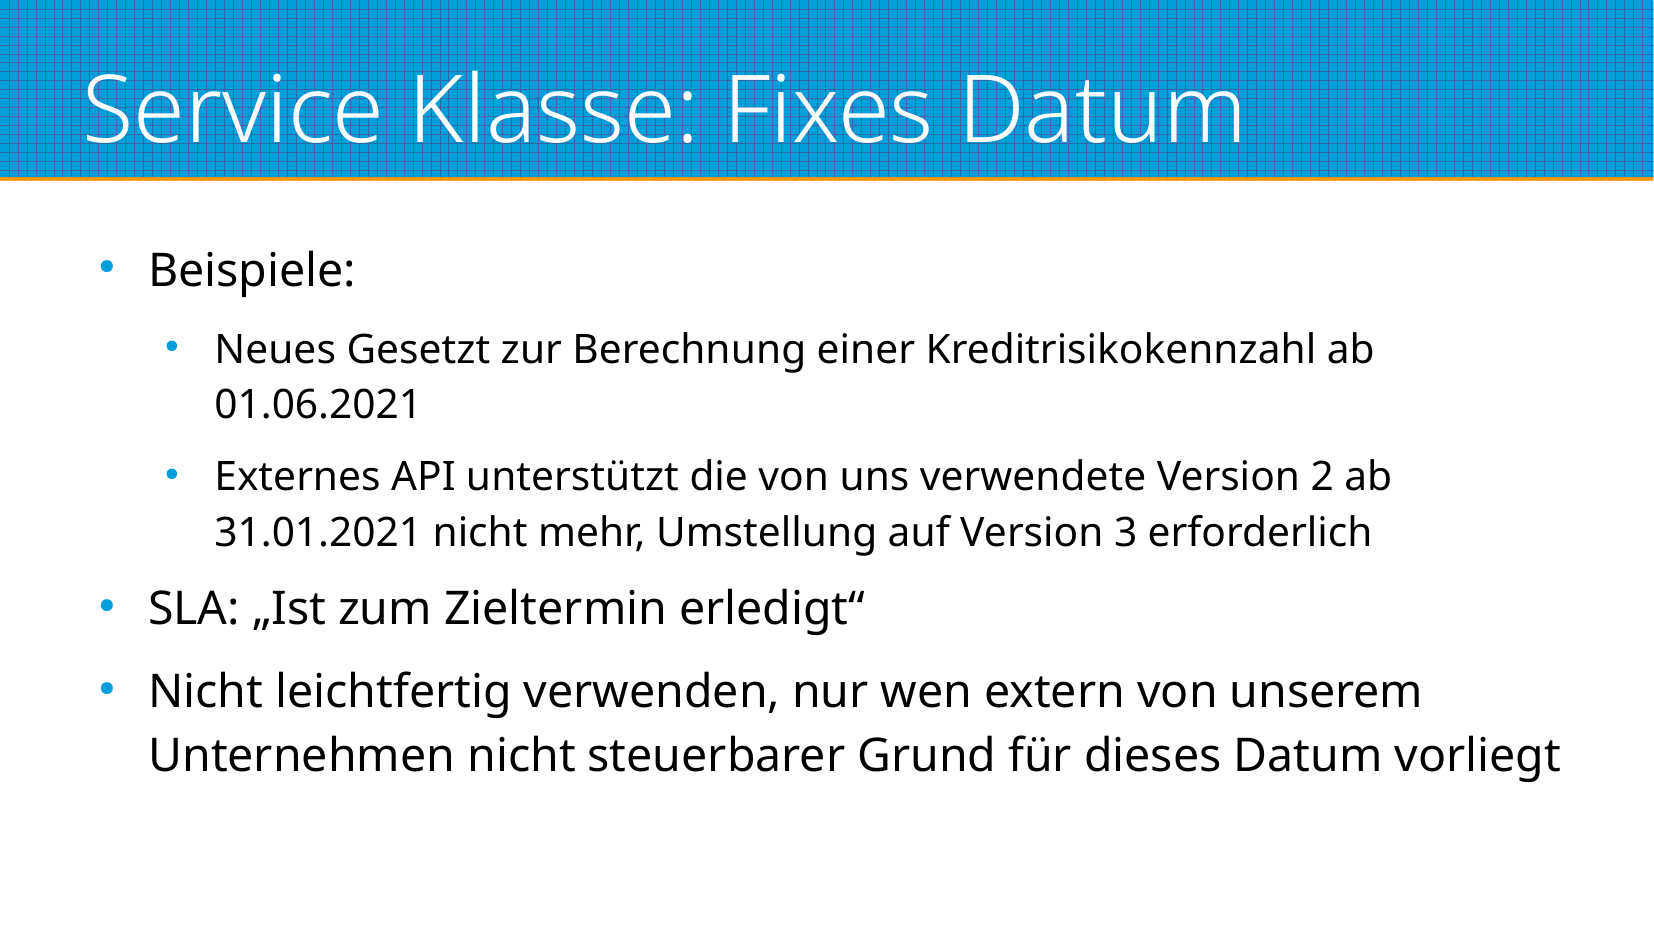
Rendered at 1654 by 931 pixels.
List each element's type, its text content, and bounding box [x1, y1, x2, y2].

title Service Klasse: Fixes Datum [82, 14, 1571, 171]
list Beispiele: Neues Gesetzt zur Berechnung einer Kreditrisikokennzahl ab 01.06.2021 Externes API unterstützt die von uns verwendete Version 2 ab 31.01.2021 nicht mehr, Umstellung auf Version 3 erforderlich SLA: „Ist zum Zieltermin erledigt“ Nicht leichtfertig verwenden, nur wen extern von unserem Unternehmen nicht steuerbarer Grund für dieses Datum vorliegt [82, 236, 1565, 811]
